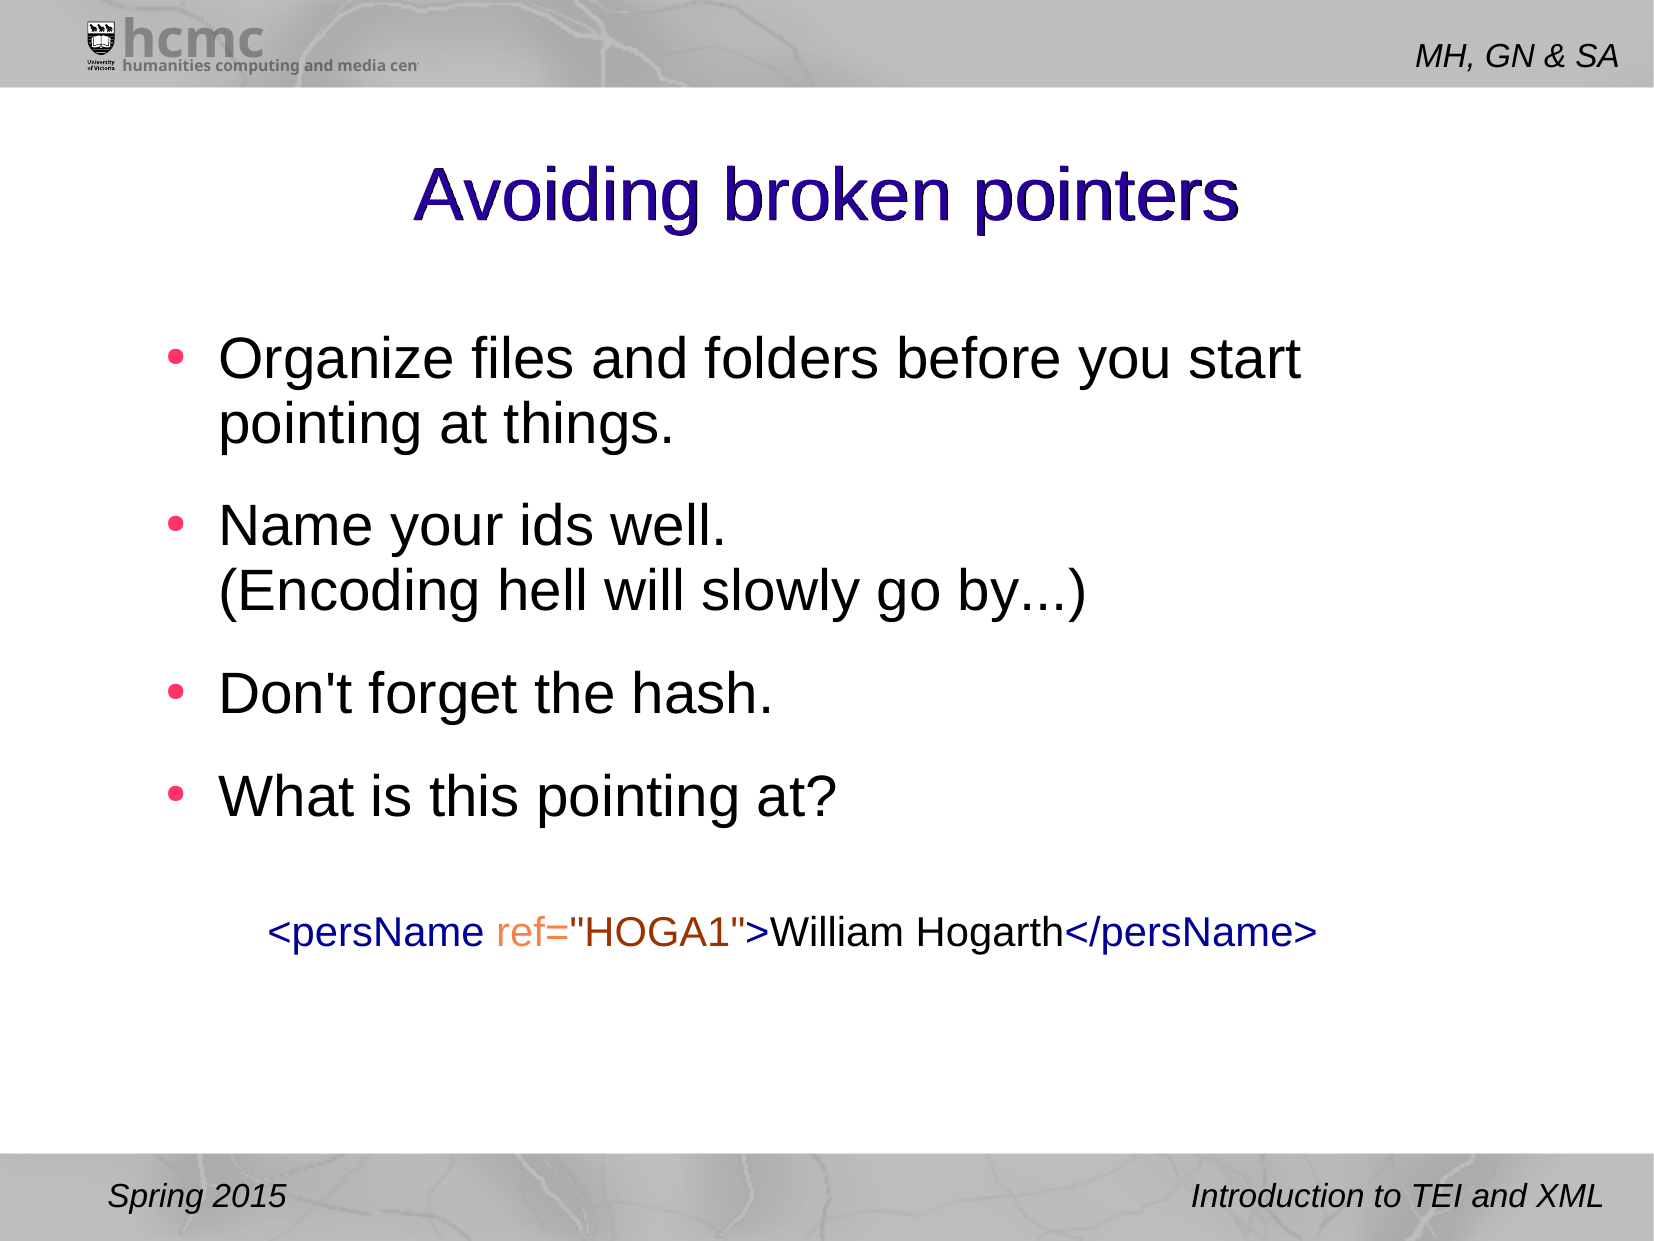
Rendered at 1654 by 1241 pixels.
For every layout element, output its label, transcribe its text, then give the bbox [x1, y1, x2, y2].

title Avoiding broken pointers [118, 90, 1536, 298]
list Organize files and folders before you start pointing at things. Name your ids well. (Encoding hell will slowly go by...) Don't forget the hash. What is this pointing at? <persName ref="HOGA1">William Hogarth</persName> [147, 325, 1506, 1045]
picture [0, 0, 1654, 1241]
